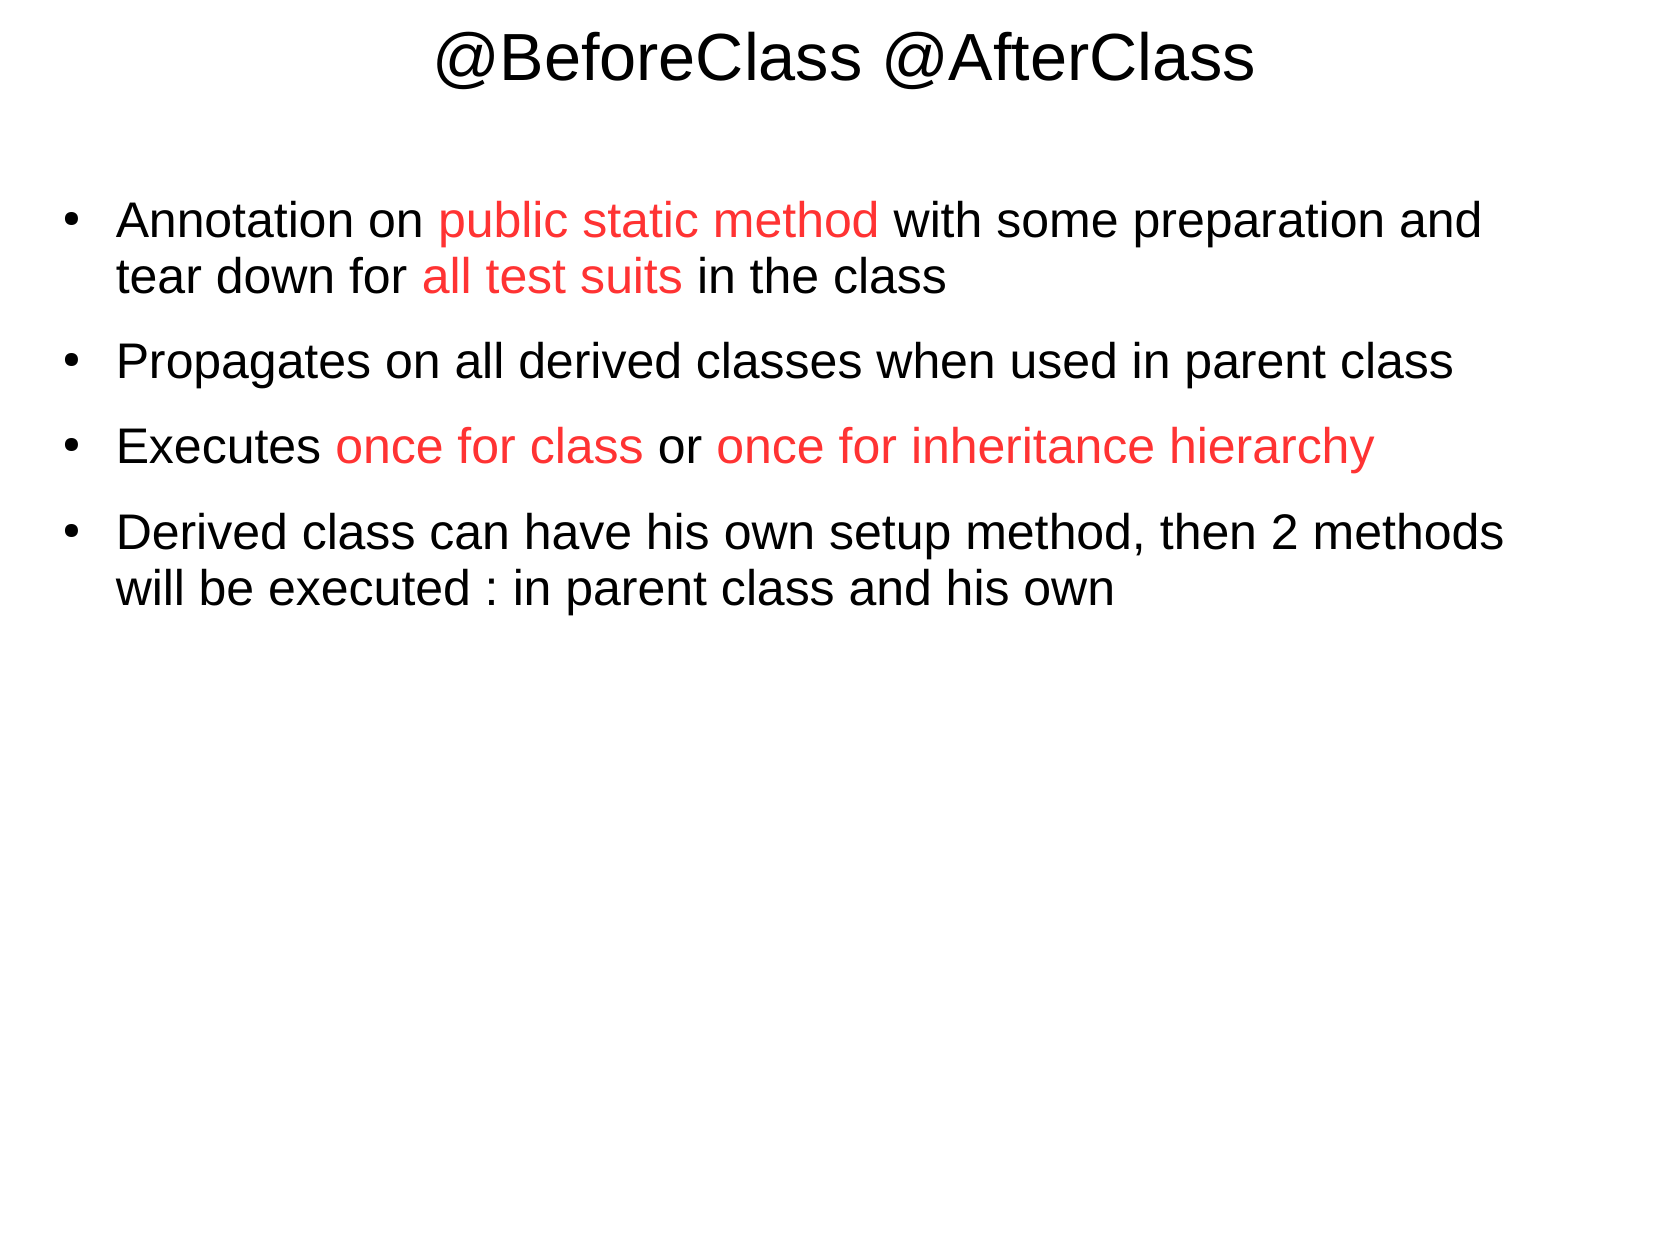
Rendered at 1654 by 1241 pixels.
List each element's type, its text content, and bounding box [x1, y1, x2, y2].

title @BeforeClass @AfterClass [82, 13, 1571, 100]
list Annotation on public static method with some preparation and tear down for all test suits in the class Propagates on all derived classes when used in parent class Executes once for class or once for inheritance hierarchy Derived class can have his own setup method, then 2 methods will be executed : in parent class and his own [45, 192, 1534, 616]
